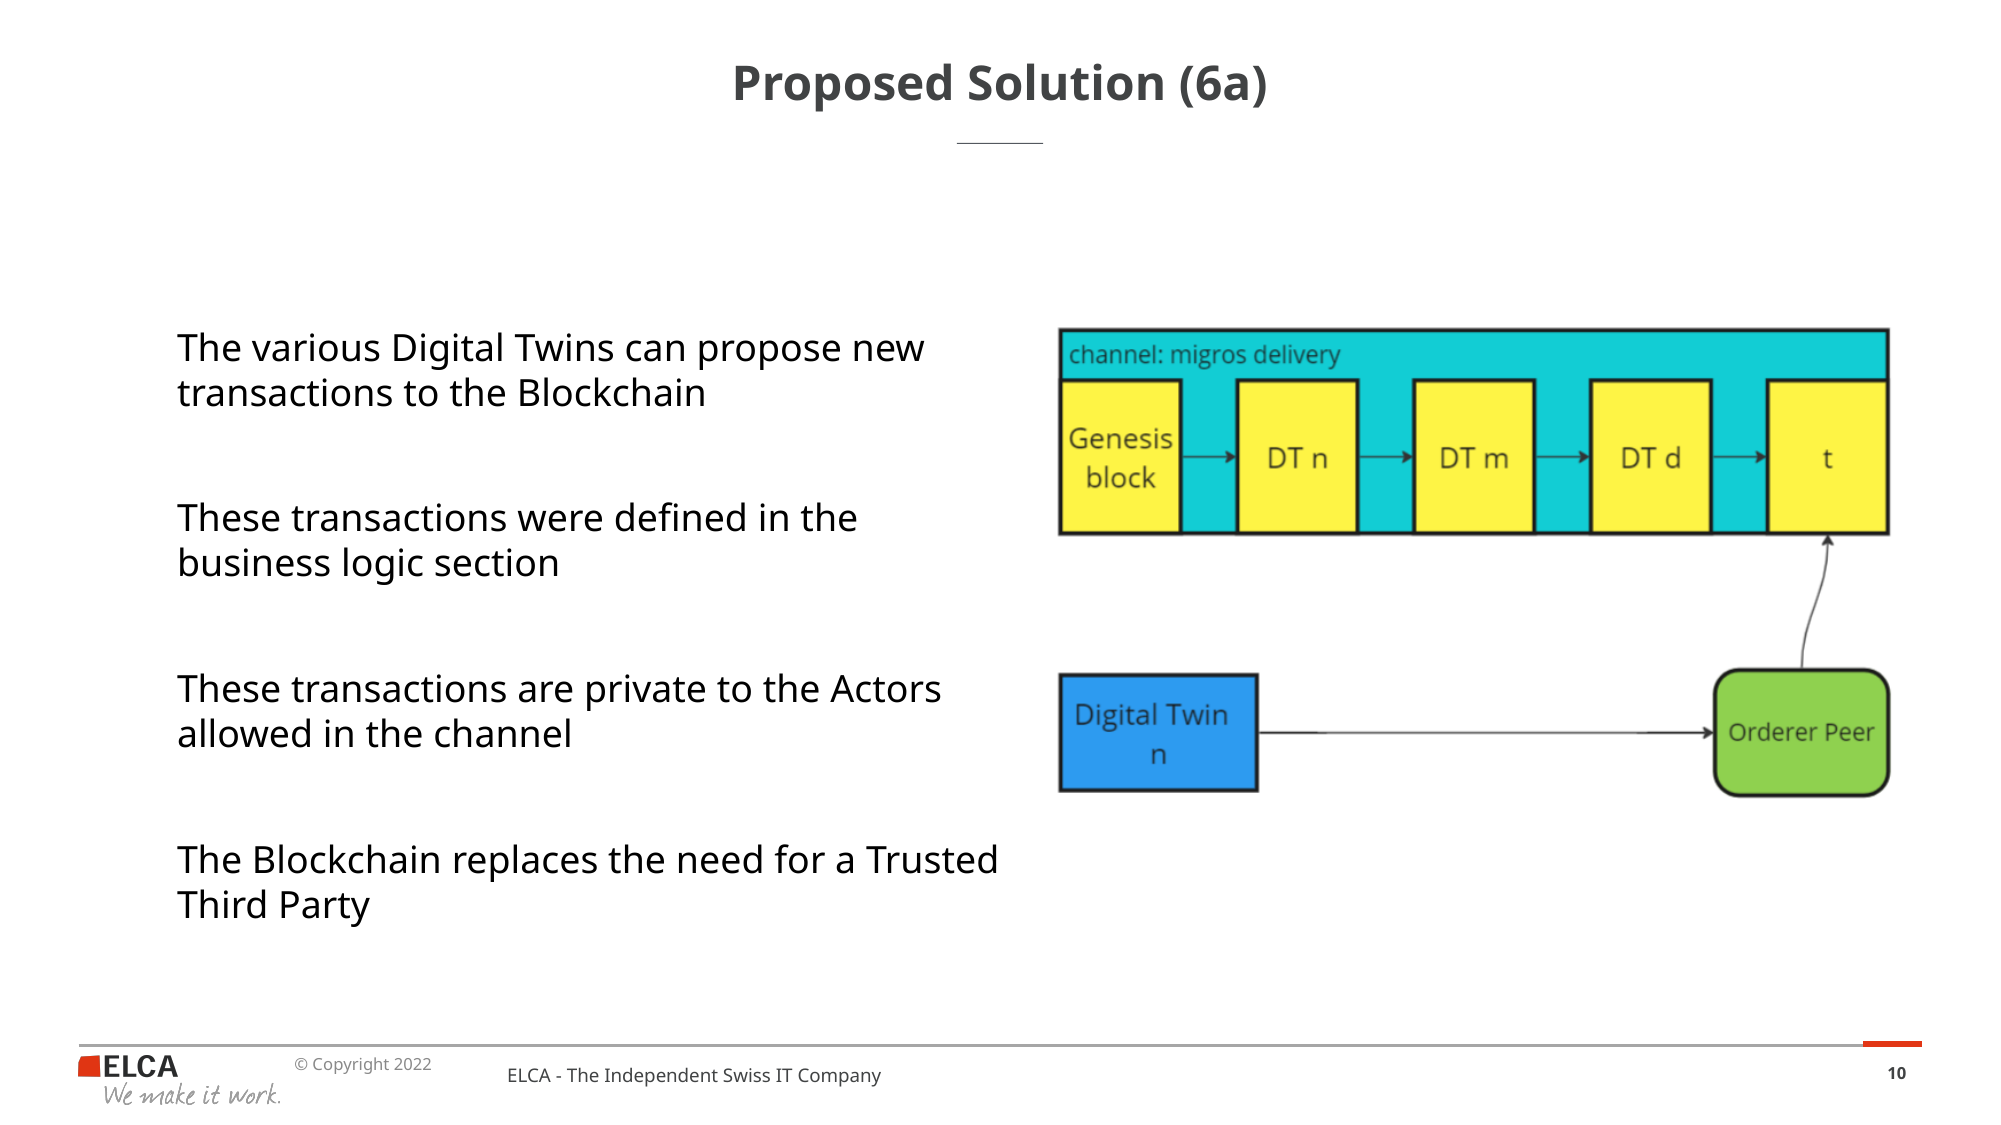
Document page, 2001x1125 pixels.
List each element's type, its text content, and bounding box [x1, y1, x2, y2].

text_box These transactions were defined in the business logic section [162, 486, 1036, 593]
text_box ELCA - The Independent Swiss IT Company [492, 1045, 1860, 1105]
title Proposed Solution (6a) [93, 51, 1907, 144]
text_box [1860, 1045, 1934, 1105]
picture [1052, 324, 1898, 801]
text_box The Blockchain replaces the need for a Trusted Third Party [162, 828, 1036, 935]
text_box These transactions are private to the Actors allowed in the channel [162, 657, 1036, 764]
text_box The various Digital Twins can propose new transactions to the Blockchain [162, 315, 1036, 422]
